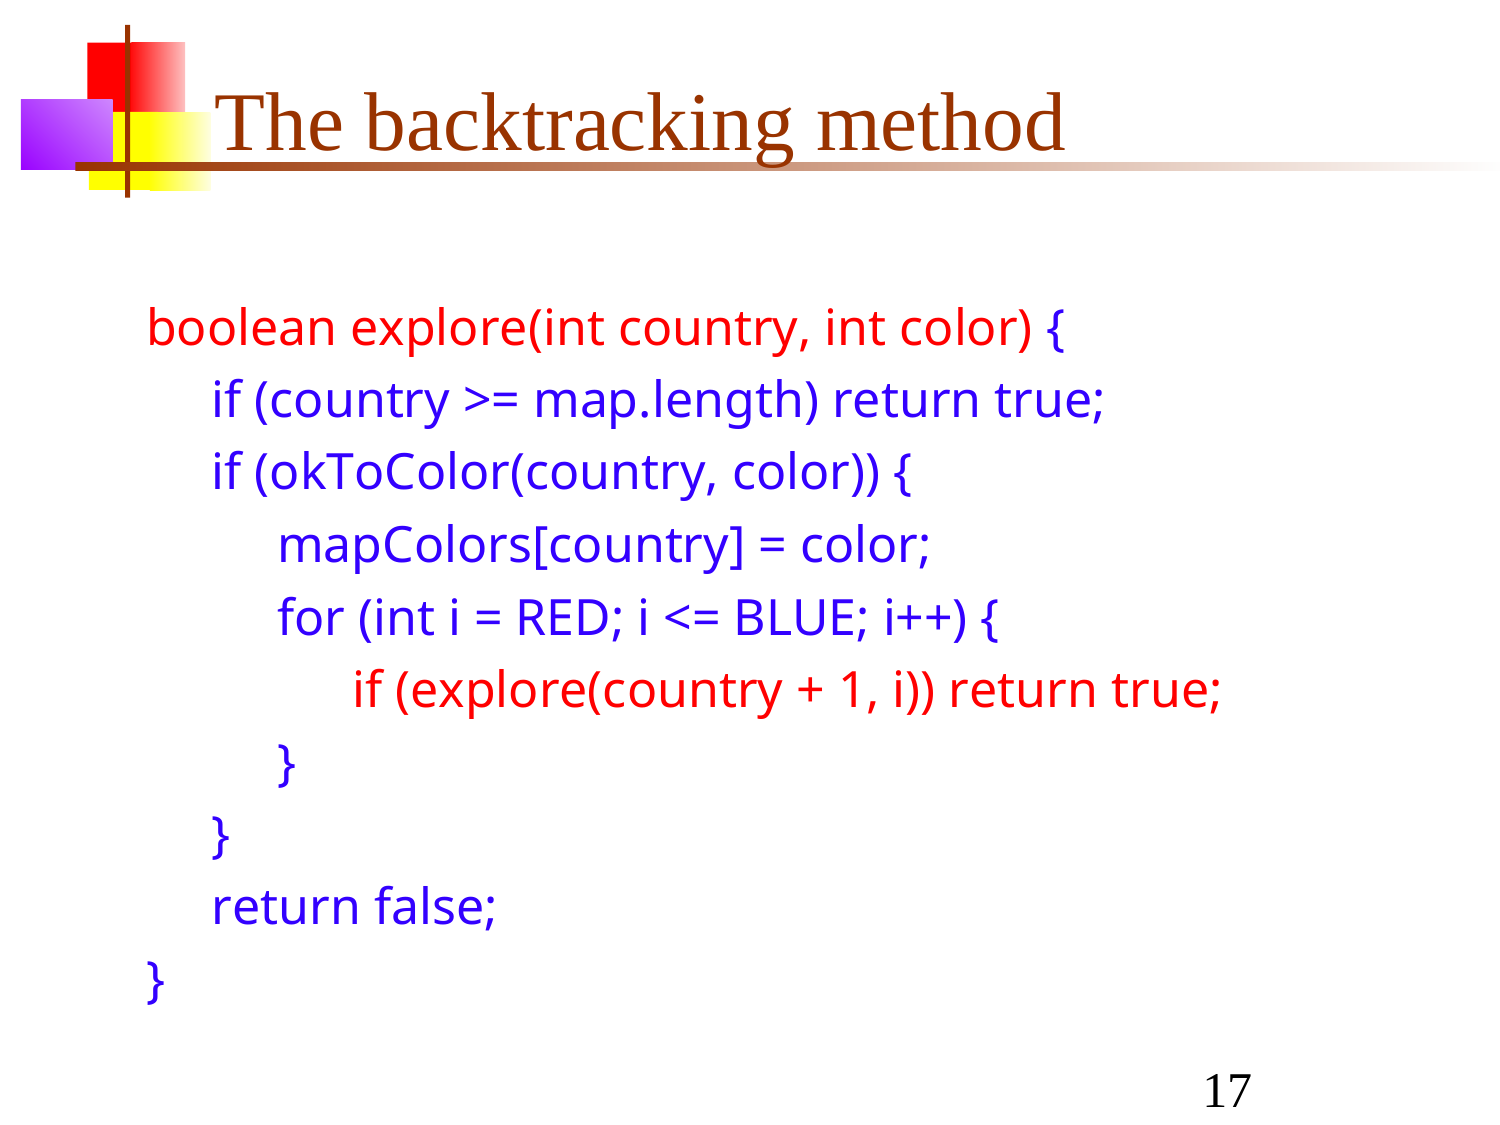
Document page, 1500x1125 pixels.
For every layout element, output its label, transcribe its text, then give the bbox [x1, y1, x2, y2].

list boolean explore(int country, int color) { if (country >= map.length) return true; if (okToColor(country, color)) { mapColors[country] = color; for (int i = RED; i <= BLUE; i++) { if (explore(country + 1, i)) return true; } } return false; } [75, 287, 1438, 1038]
title The backtracking method [199, 37, 1479, 175]
